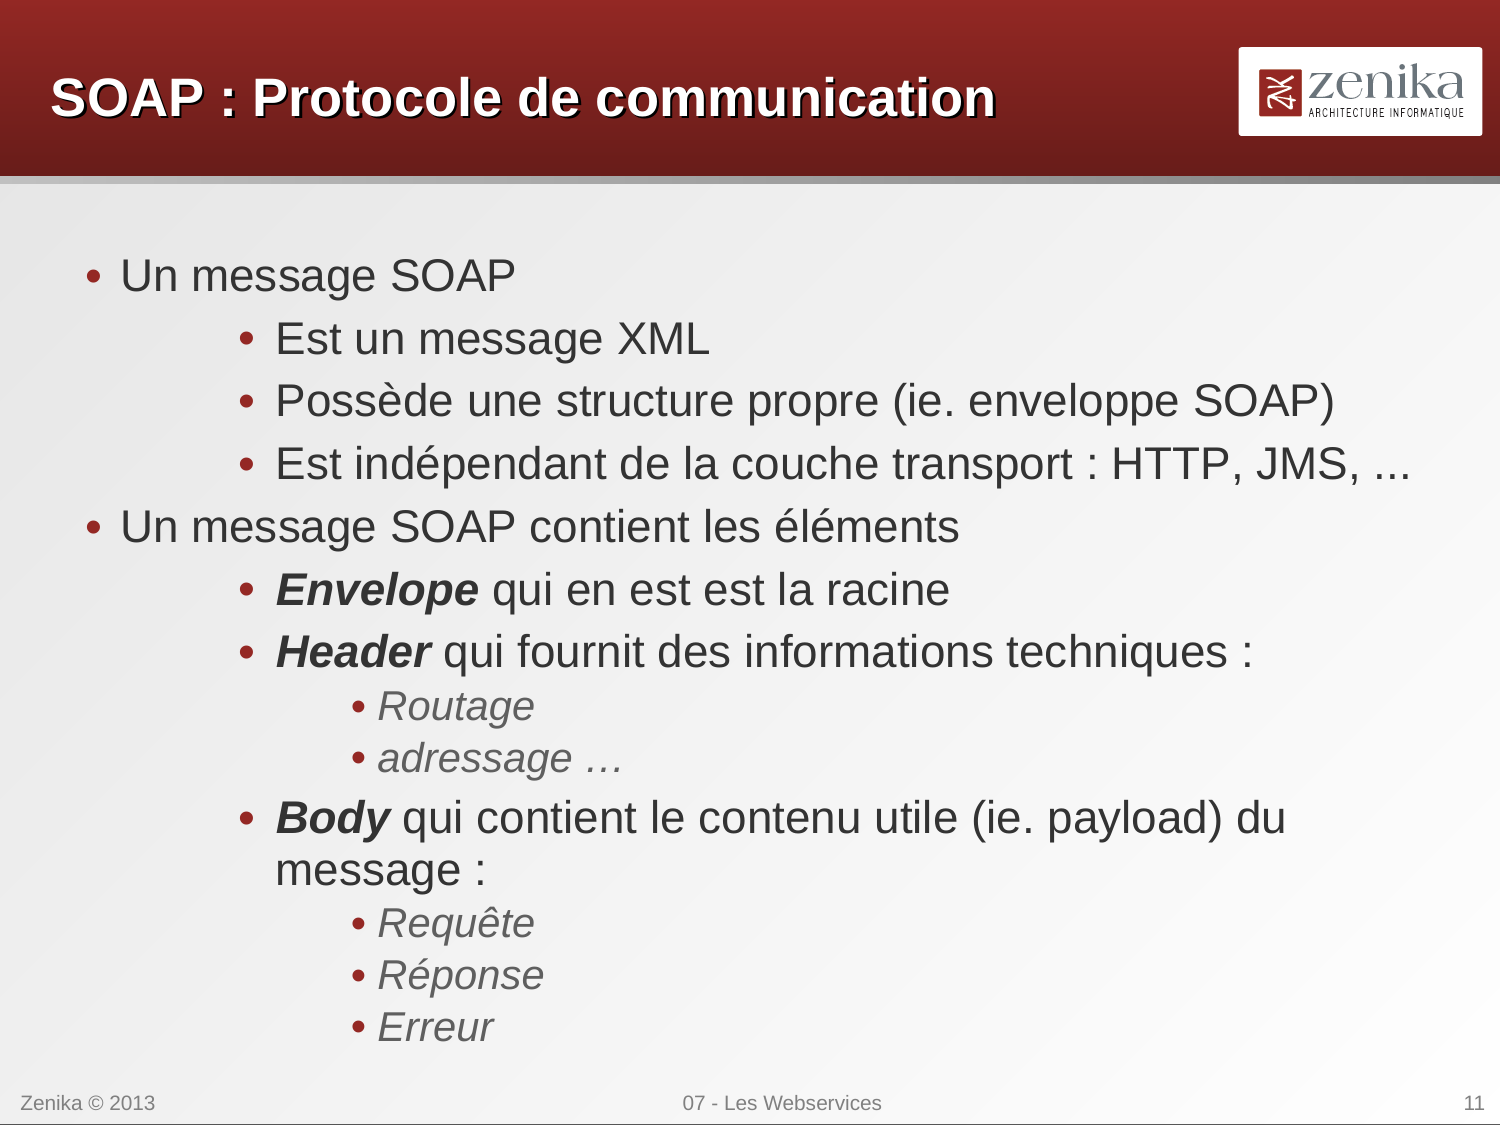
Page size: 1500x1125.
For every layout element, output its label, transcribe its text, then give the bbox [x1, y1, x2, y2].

title SOAP : Protocole de communication [50, 22, 1206, 172]
picture [1257, 58, 1464, 125]
list Un message SOAP Est un message XML Possède une structure propre (ie. enveloppe SOAP) Est indépendant de la couche transport : HTTP, JMS, ... Un message SOAP contient les éléments Envelope qui en est est la racine Header qui fournit des informations techniques : Routage adressage … Body qui contient le contenu utile (ie. payload) du message : Requête Réponse Erreur [50, 249, 1435, 1064]
